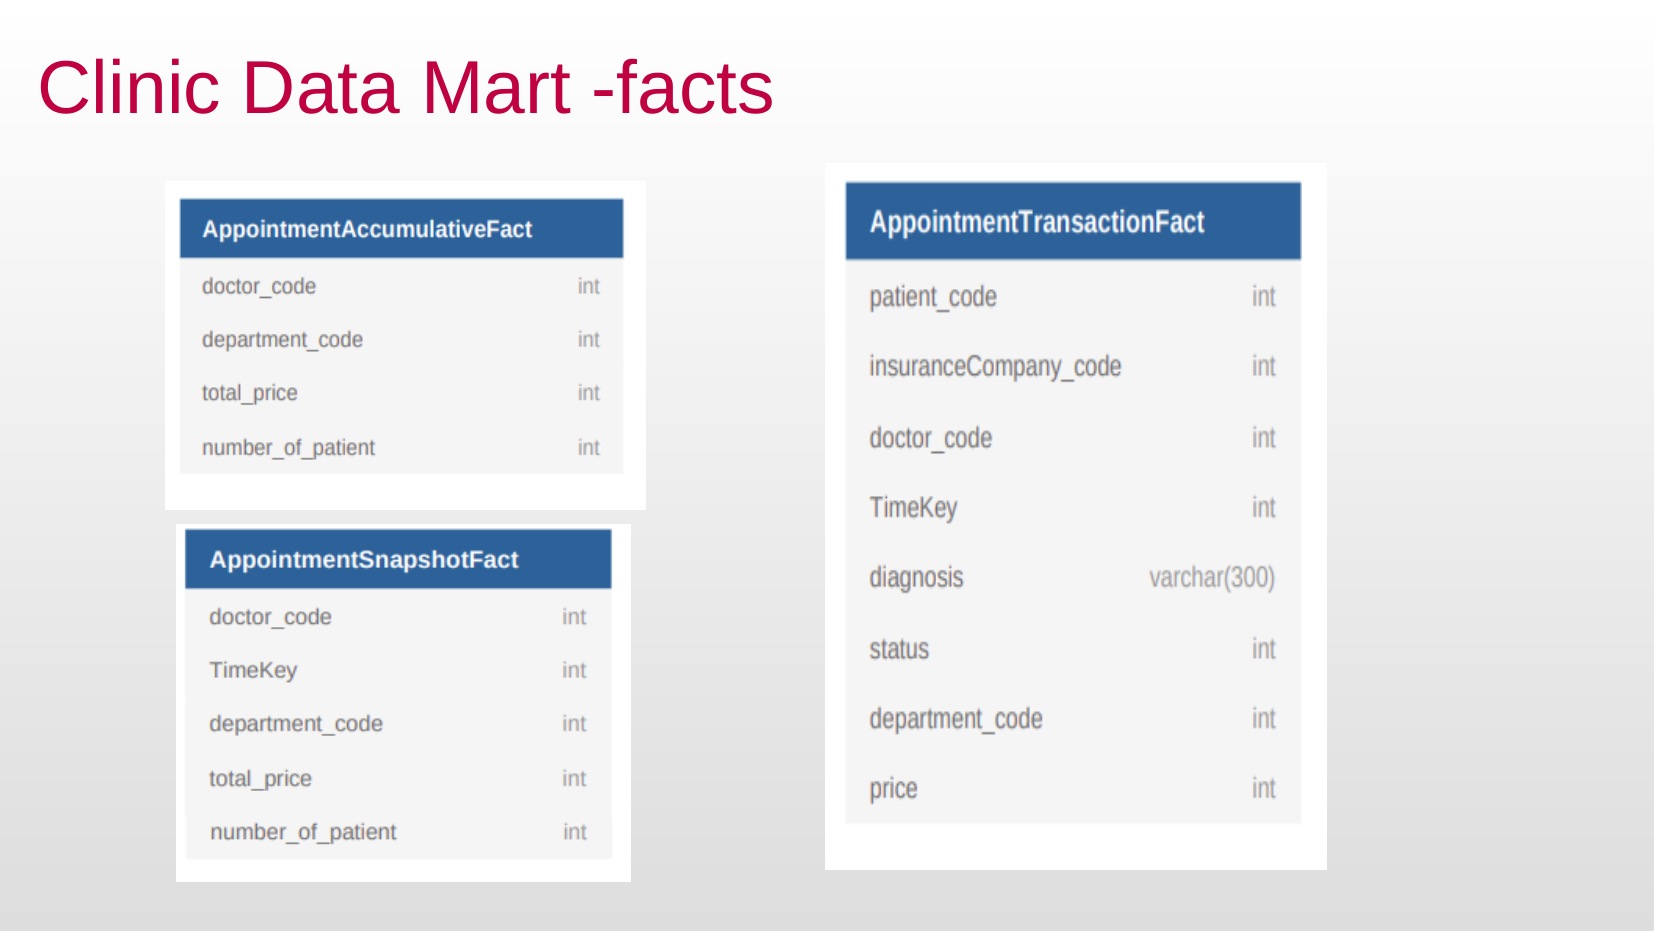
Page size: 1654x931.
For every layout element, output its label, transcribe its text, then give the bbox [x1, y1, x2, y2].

title Clinic Data Mart -facts [37, 0, 991, 190]
picture [165, 181, 646, 511]
picture [825, 163, 1327, 871]
picture [176, 524, 631, 882]
